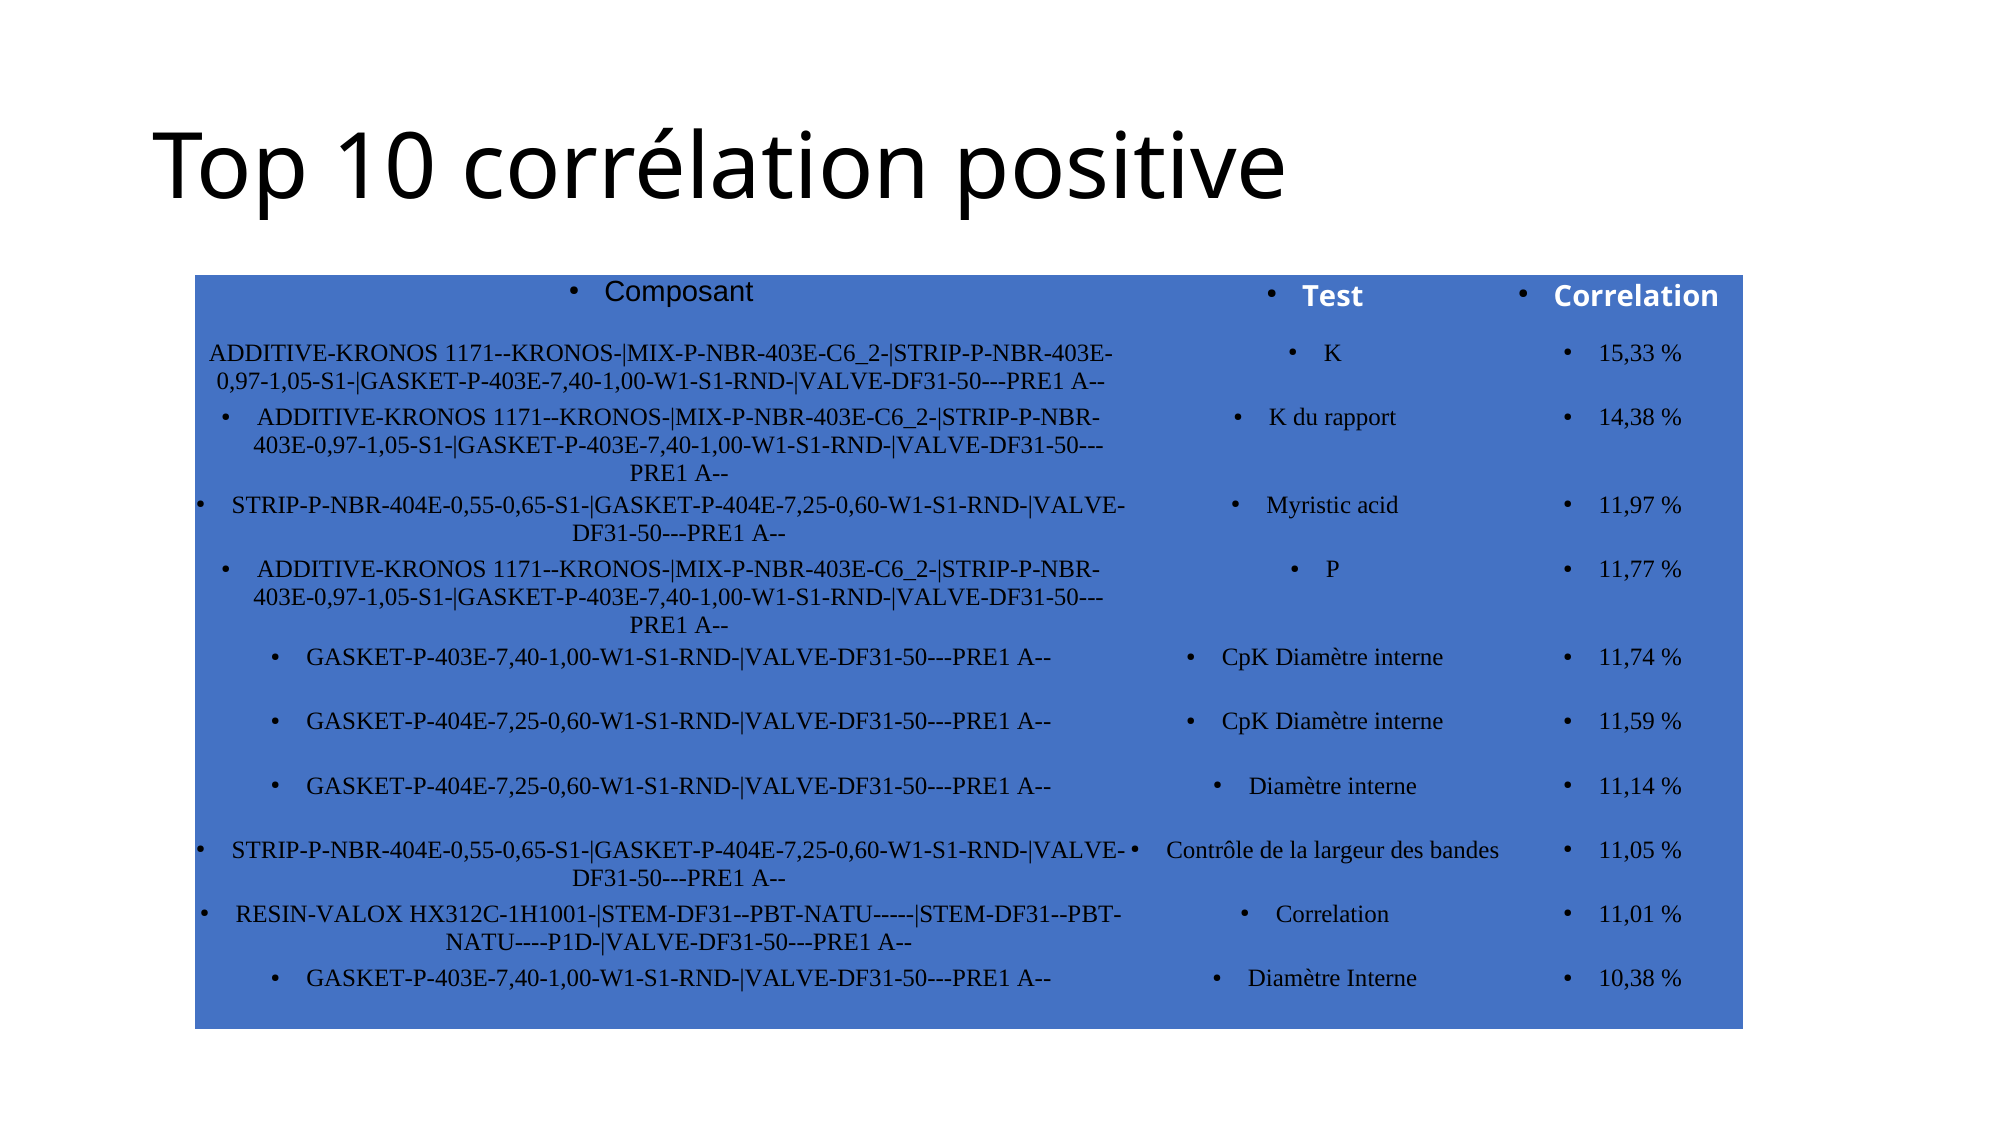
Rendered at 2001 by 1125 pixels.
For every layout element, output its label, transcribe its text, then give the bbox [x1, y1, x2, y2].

table_header Composant [195, 275, 1128, 339]
table_cell 10,38 % [1502, 965, 1743, 1029]
table_cell ADDITIVE-KRONOS 1171--KRONOS-|MIX-P-NBR-403E-C6_2-|STRIP-P-NBR-403E-0,97-1,05-S1-|GASKET-P-403E-7,40-1,00-W1-S1-RND-|VALVE-DF31-50---PRE1 A-- [195, 339, 1128, 403]
table_cell P [1128, 556, 1502, 644]
table_cell 11,59 % [1502, 708, 1743, 772]
table_cell ADDITIVE-KRONOS 1171--KRONOS-|MIX-P-NBR-403E-C6_2-|STRIP-P-NBR-403E-0,97-1,05-S1-|GASKET-P-403E-7,40-1,00-W1-S1-RND-|VALVE-DF31-50---PRE1 A-- [195, 556, 1128, 644]
table_cell ADDITIVE-KRONOS 1171--KRONOS-|MIX-P-NBR-403E-C6_2-|STRIP-P-NBR-403E-0,97-1,05-S1-|GASKET-P-403E-7,40-1,00-W1-S1-RND-|VALVE-DF31-50---PRE1 A-- [195, 403, 1128, 491]
table_header Test [1128, 275, 1502, 339]
table_cell 11,97 % [1502, 491, 1743, 556]
table_cell K [1128, 339, 1502, 403]
table_cell 11,74 % [1502, 644, 1743, 708]
table_cell CpK Diamètre interne [1128, 644, 1502, 708]
table_cell STRIP-P-NBR-404E-0,55-0,65-S1-|GASKET-P-404E-7,25-0,60-W1-S1-RND-|VALVE-DF31-50---PRE1 A-- [195, 836, 1128, 900]
table_cell Myristic acid [1128, 491, 1502, 556]
table_cell Correlation [1128, 900, 1502, 965]
table_cell 11,05 % [1502, 836, 1743, 900]
table_cell GASKET-P-403E-7,40-1,00-W1-S1-RND-|VALVE-DF31-50---PRE1 A-- [195, 965, 1128, 1029]
table_cell RESIN-VALOX HX312C-1H1001-|STEM-DF31--PBT-NATU-----|STEM-DF31--PBT-NATU----P1D-|VALVE-DF31-50---PRE1 A-- [195, 900, 1128, 965]
table_cell Contrôle de la largeur des bandes [1128, 836, 1502, 900]
table_cell STRIP-P-NBR-404E-0,55-0,65-S1-|GASKET-P-404E-7,25-0,60-W1-S1-RND-|VALVE-DF31-50---PRE1 A-- [195, 491, 1128, 556]
table_cell 14,38 % [1502, 403, 1743, 491]
title Top 10 corrélation positive [137, 59, 1863, 278]
table_cell GASKET-P-403E-7,40-1,00-W1-S1-RND-|VALVE-DF31-50---PRE1 A-- [195, 644, 1128, 708]
table_cell 11,14 % [1502, 772, 1743, 836]
table_header Correlation [1502, 275, 1743, 339]
table_cell GASKET-P-404E-7,25-0,60-W1-S1-RND-|VALVE-DF31-50---PRE1 A-- [195, 772, 1128, 836]
table_cell Diamètre interne [1128, 772, 1502, 836]
table_cell 11,01 % [1502, 900, 1743, 965]
table_cell GASKET-P-404E-7,25-0,60-W1-S1-RND-|VALVE-DF31-50---PRE1 A-- [195, 708, 1128, 772]
table_cell K du rapport [1128, 403, 1502, 491]
table_cell Diamètre Interne [1128, 965, 1502, 1029]
table_cell 11,77 % [1502, 556, 1743, 644]
table_cell CpK Diamètre interne [1128, 708, 1502, 772]
table_cell 15,33 % [1502, 339, 1743, 403]
